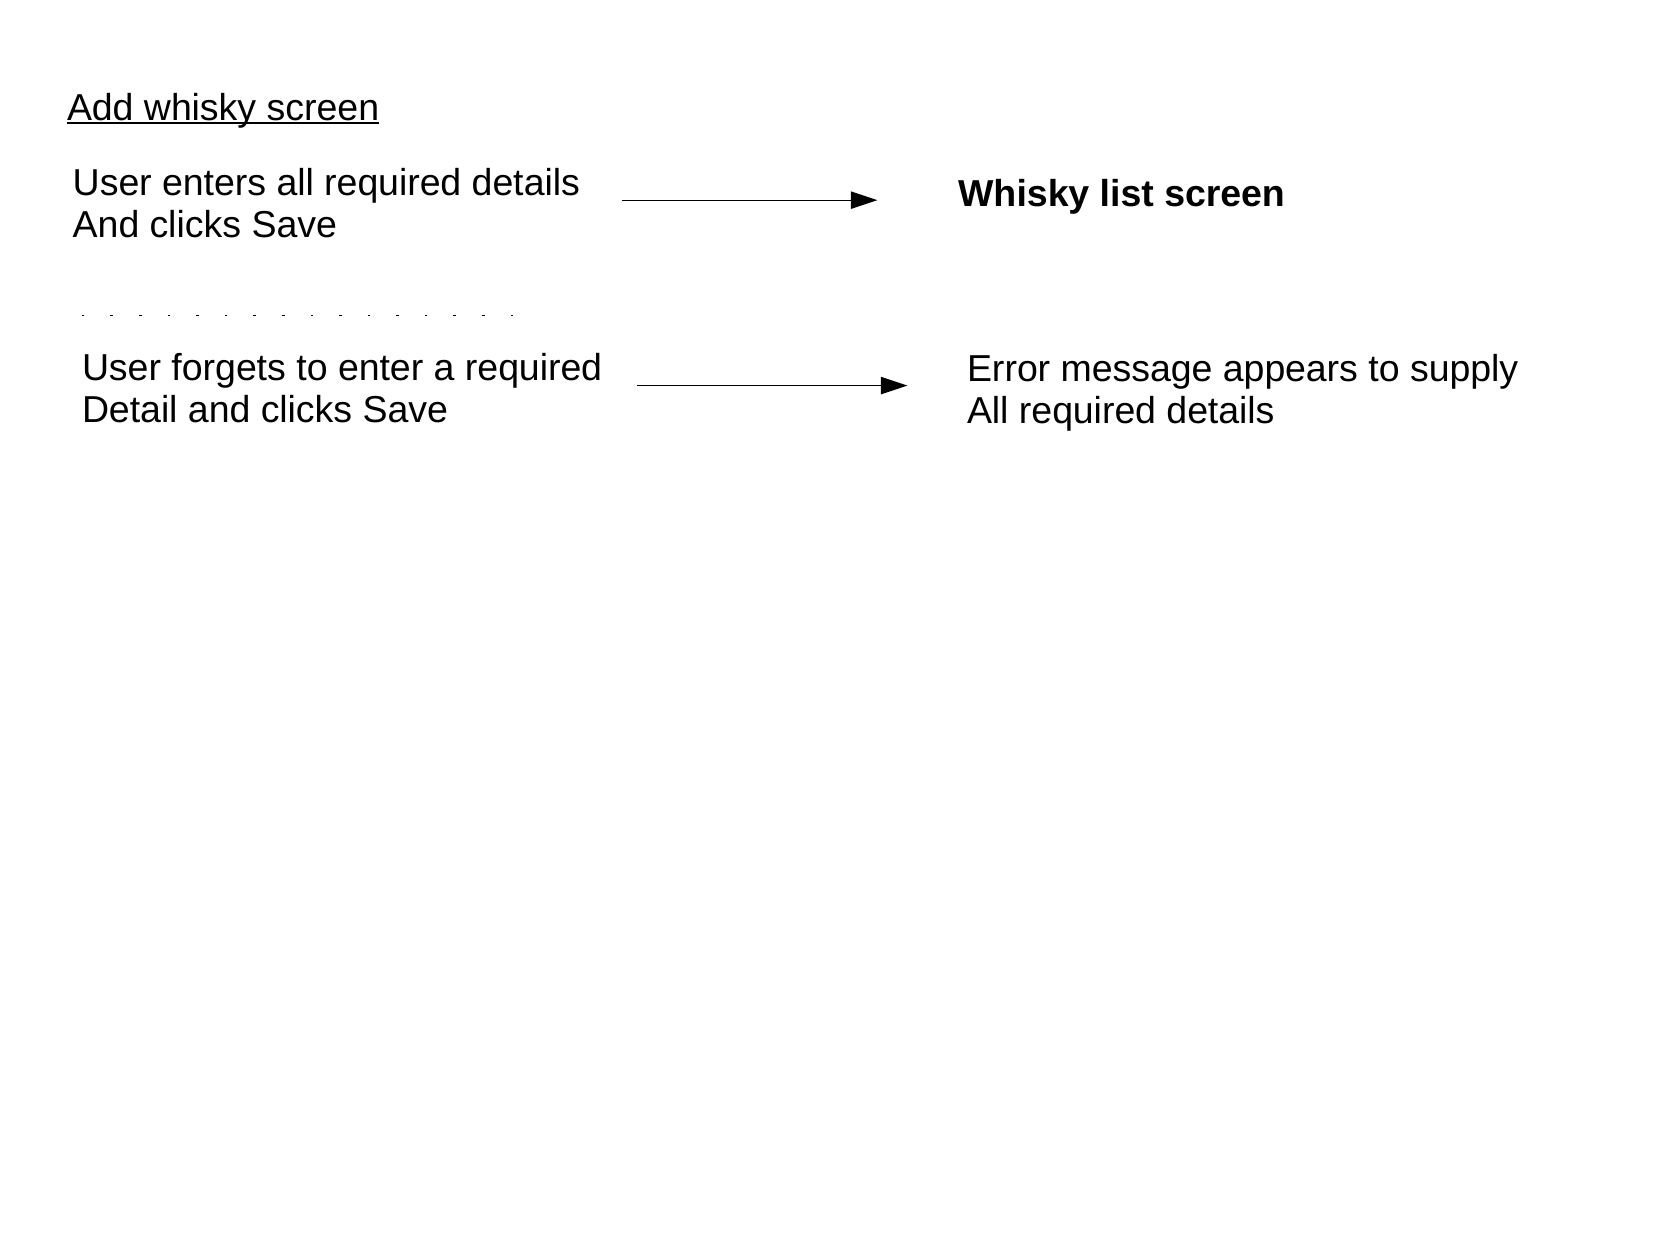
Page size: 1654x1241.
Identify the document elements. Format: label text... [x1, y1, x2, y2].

text_box Whisky list screen [943, 164, 1300, 222]
text_box User forgets to enter a required Detail and clicks Save [67, 339, 618, 439]
text_box User enters all required details And clicks Save [57, 153, 595, 253]
text_box Error message appears to supply All required details [952, 340, 1534, 440]
text_box Add whisky screen [52, 78, 395, 136]
